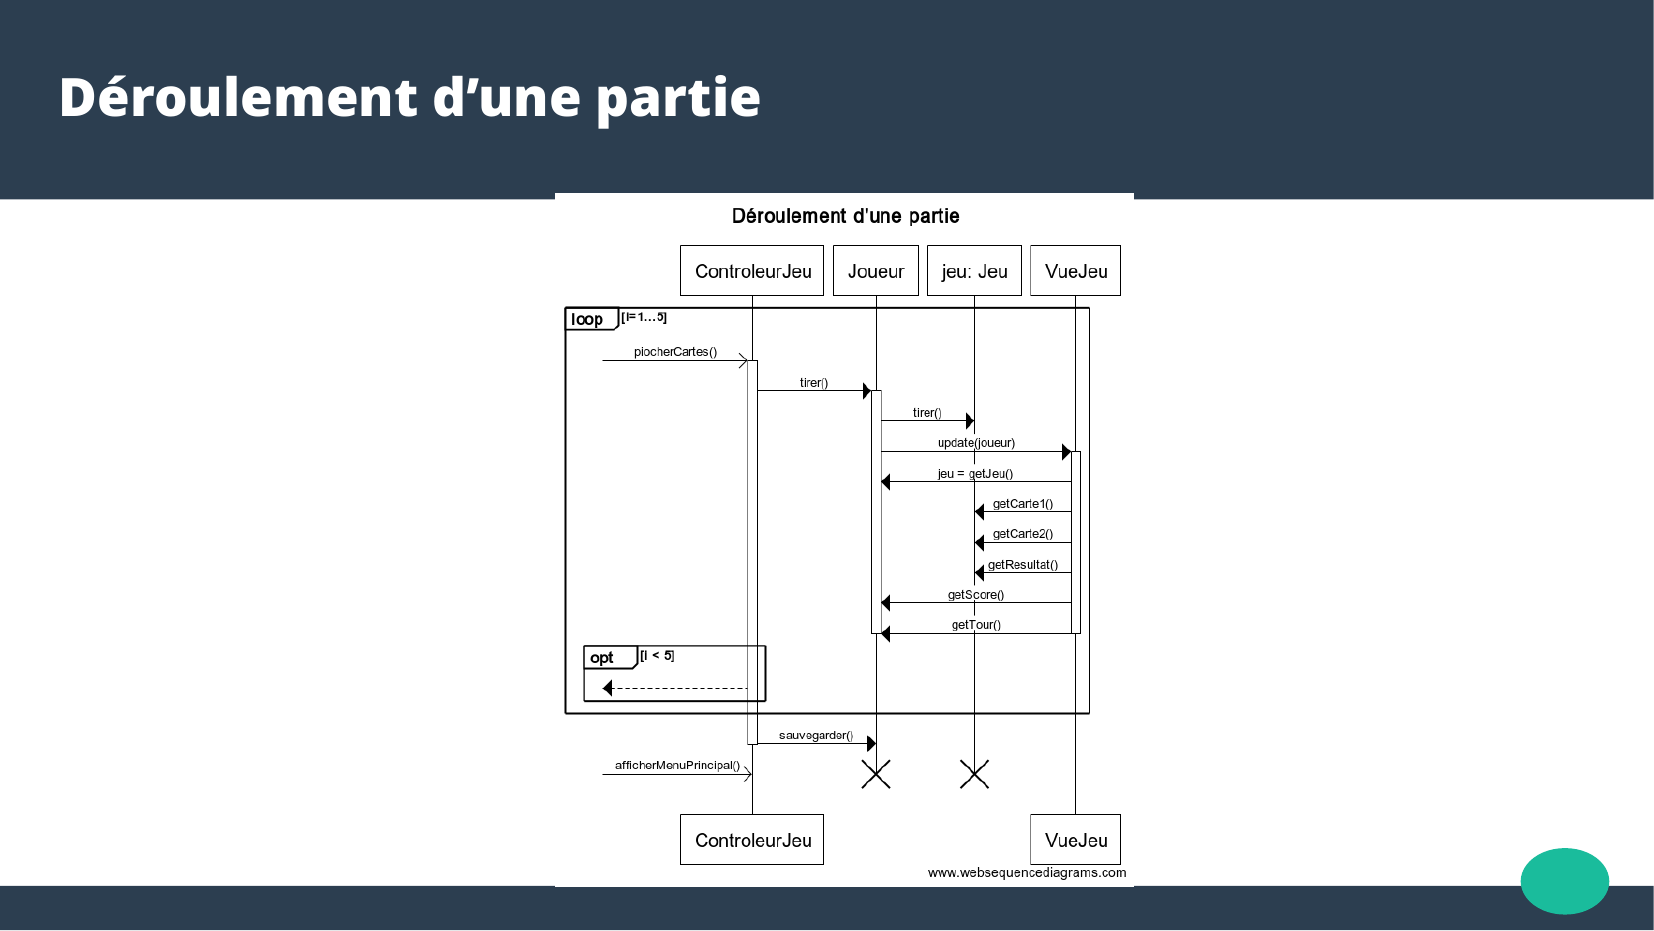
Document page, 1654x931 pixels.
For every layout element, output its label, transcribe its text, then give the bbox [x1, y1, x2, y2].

title Déroulement d’une partie [59, 37, 1595, 156]
picture [555, 193, 1134, 887]
